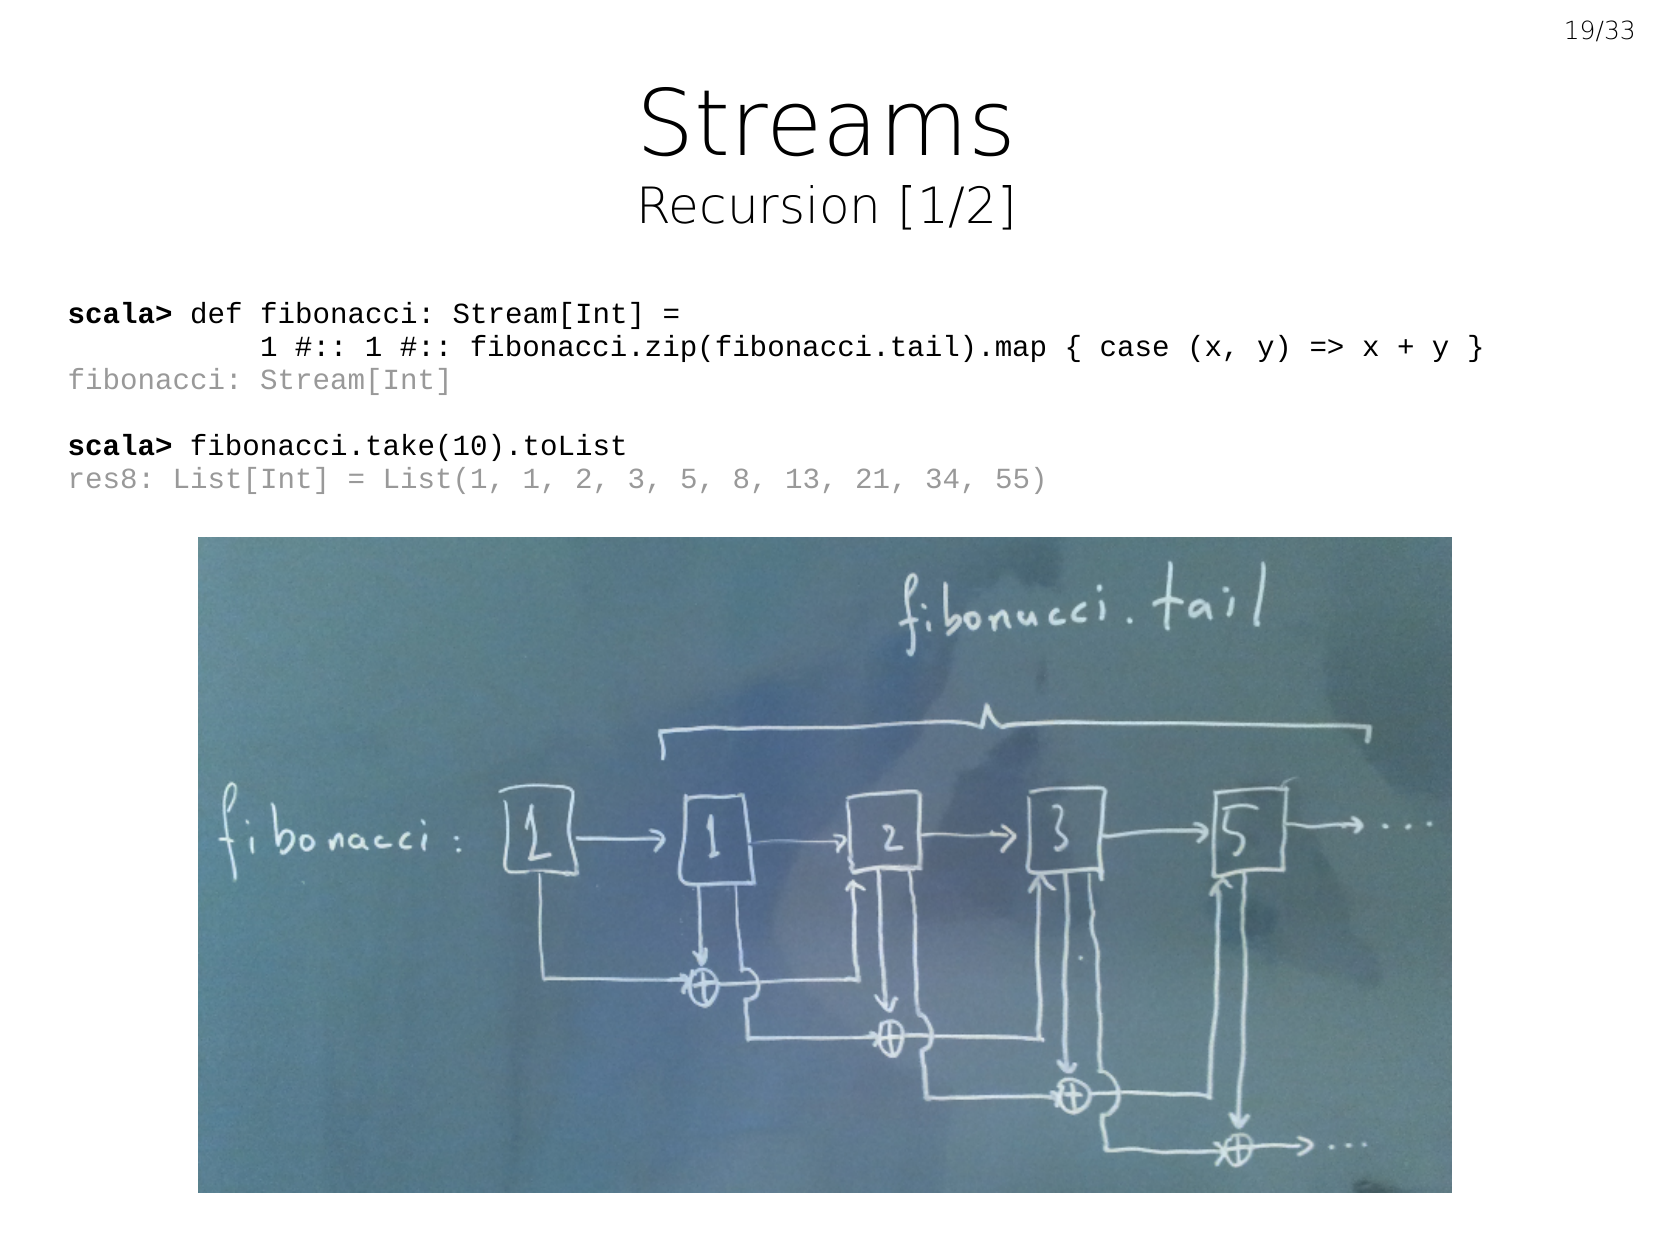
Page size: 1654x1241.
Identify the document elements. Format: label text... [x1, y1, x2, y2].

text_box scala> def fibonacci: Stream[Int] = 1 #:: 1 #:: fibonacci.zip(fibonacci.tail).map { case (x, y) => x + y } fibonacci: Stream[Int] scala> fibonacci.take(10).toList res8: List[Int] = List(1, 1, 2, 3, 5, 8, 13, 21, 34, 55) [52, 291, 1621, 1201]
title Streams Recursion [1/2] [82, 49, 1571, 257]
picture [198, 537, 1452, 1193]
